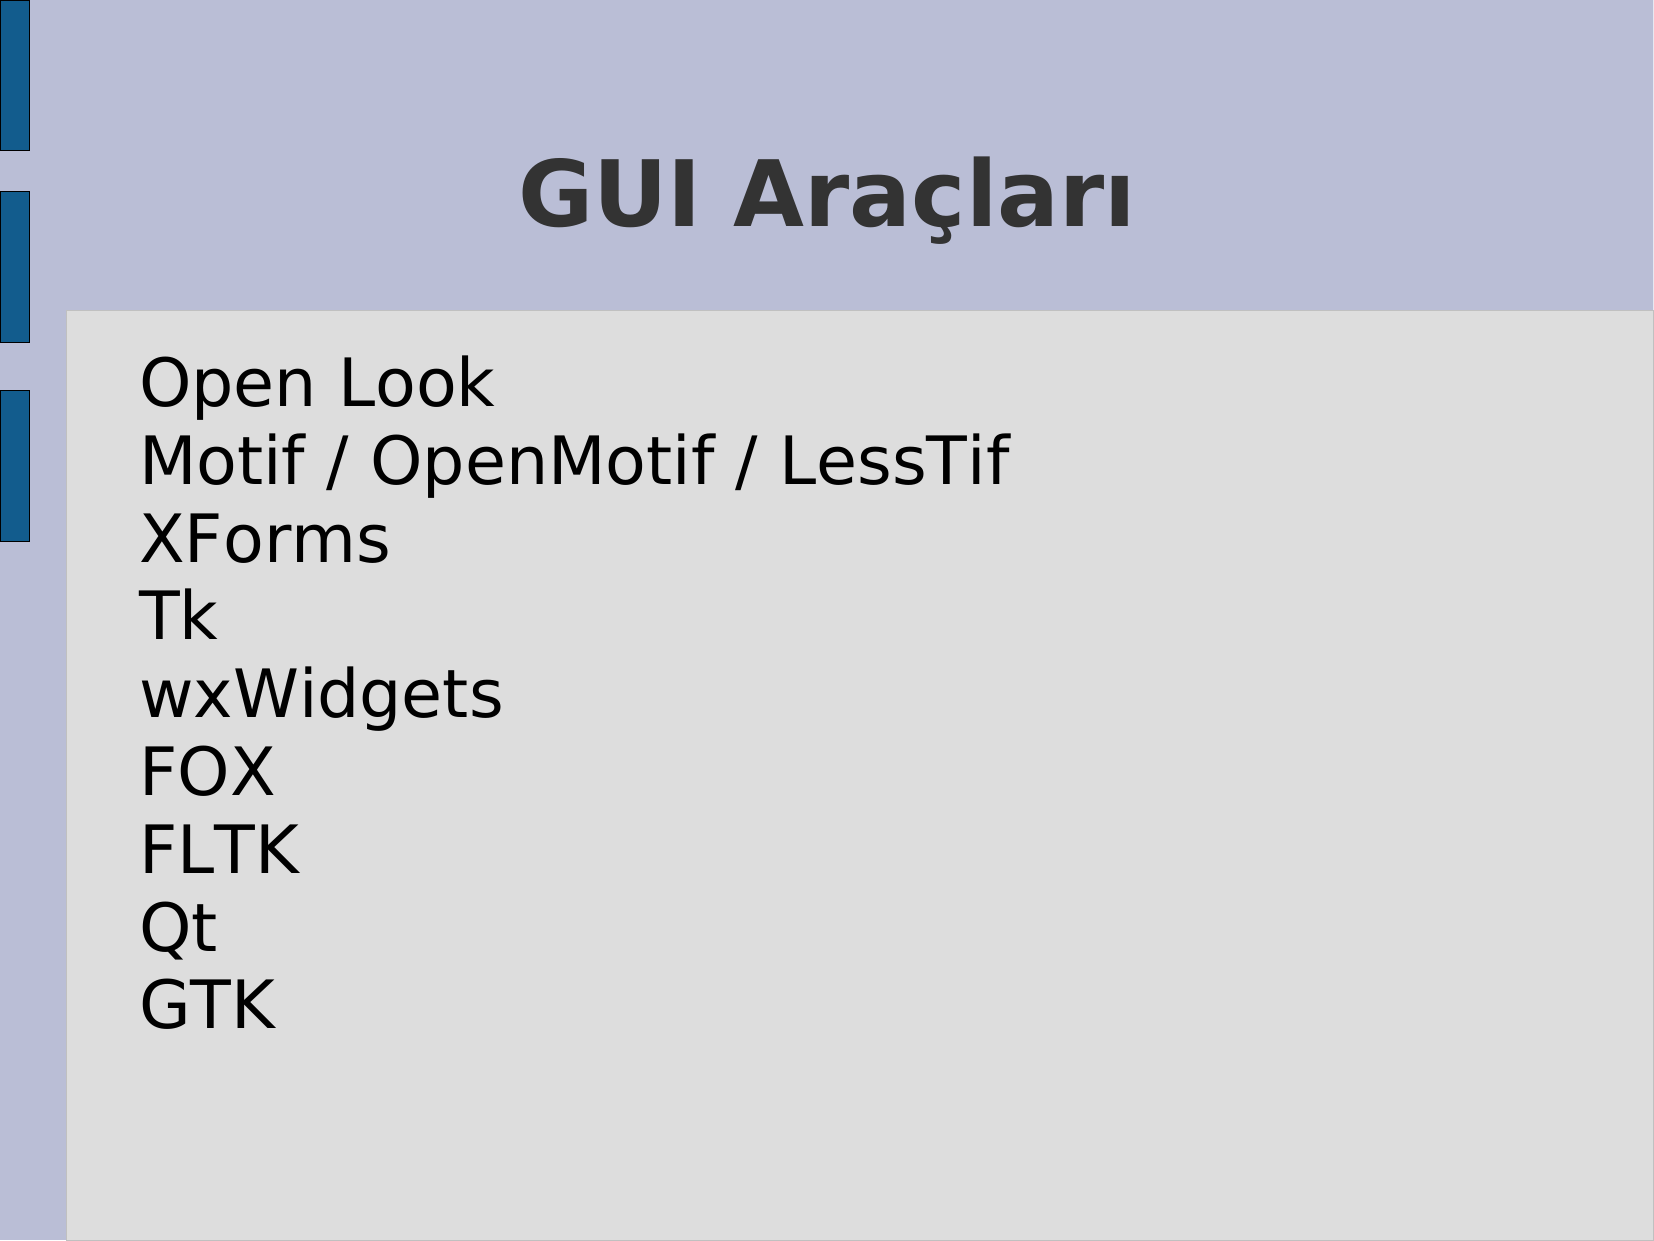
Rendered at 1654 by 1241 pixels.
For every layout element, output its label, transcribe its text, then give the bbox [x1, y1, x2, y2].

list Open Look Motif / OpenMotif / LessTif XForms Tk wxWidgets FOX FLTK Qt GTK [121, 344, 1534, 1127]
title GUI Araçları [121, 91, 1534, 299]
